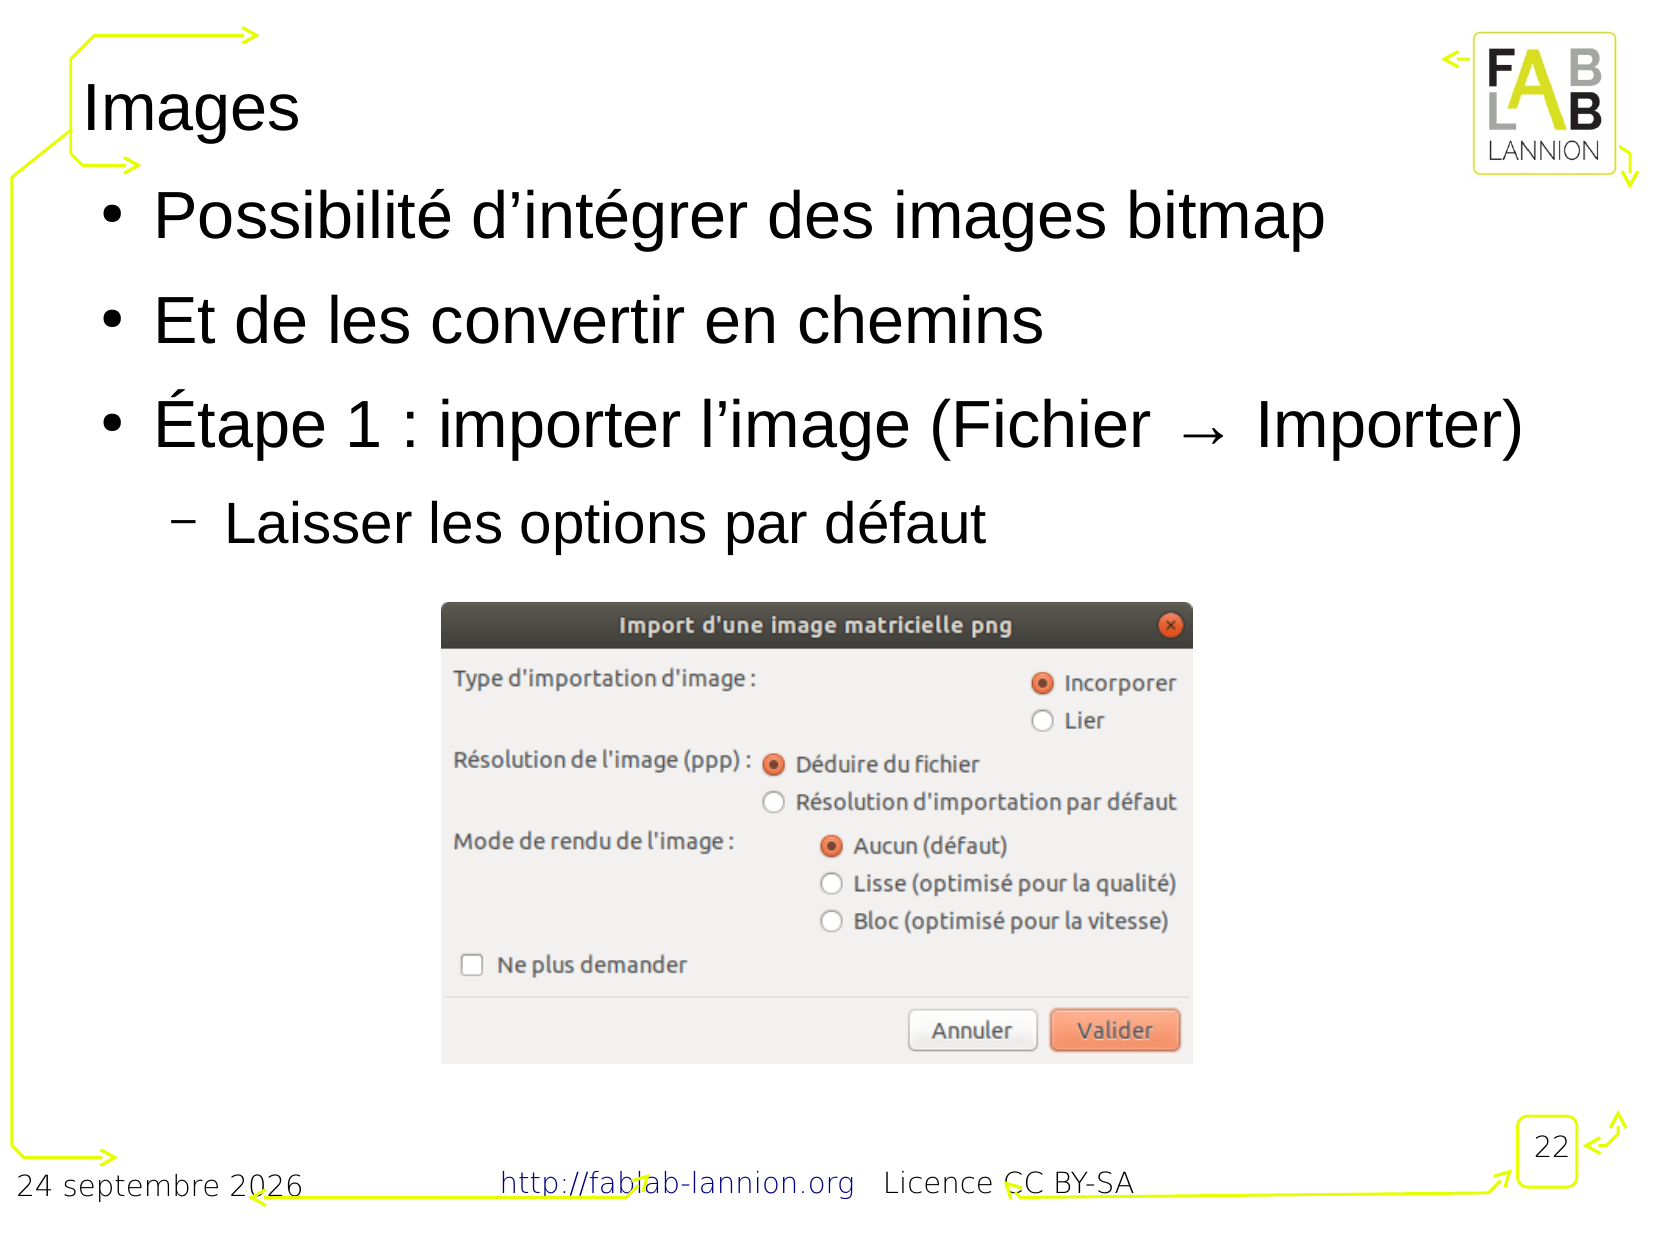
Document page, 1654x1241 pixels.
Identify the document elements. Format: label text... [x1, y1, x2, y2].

picture [441, 602, 1193, 1064]
picture [1470, 29, 1619, 178]
list Possibilité d’intégrer des images bitmap Et de les convertir en chemins Étape 1 : importer l’image (Fichier → Importer) Laisser les options par défaut [82, 178, 1571, 898]
title Images [82, 49, 1441, 166]
